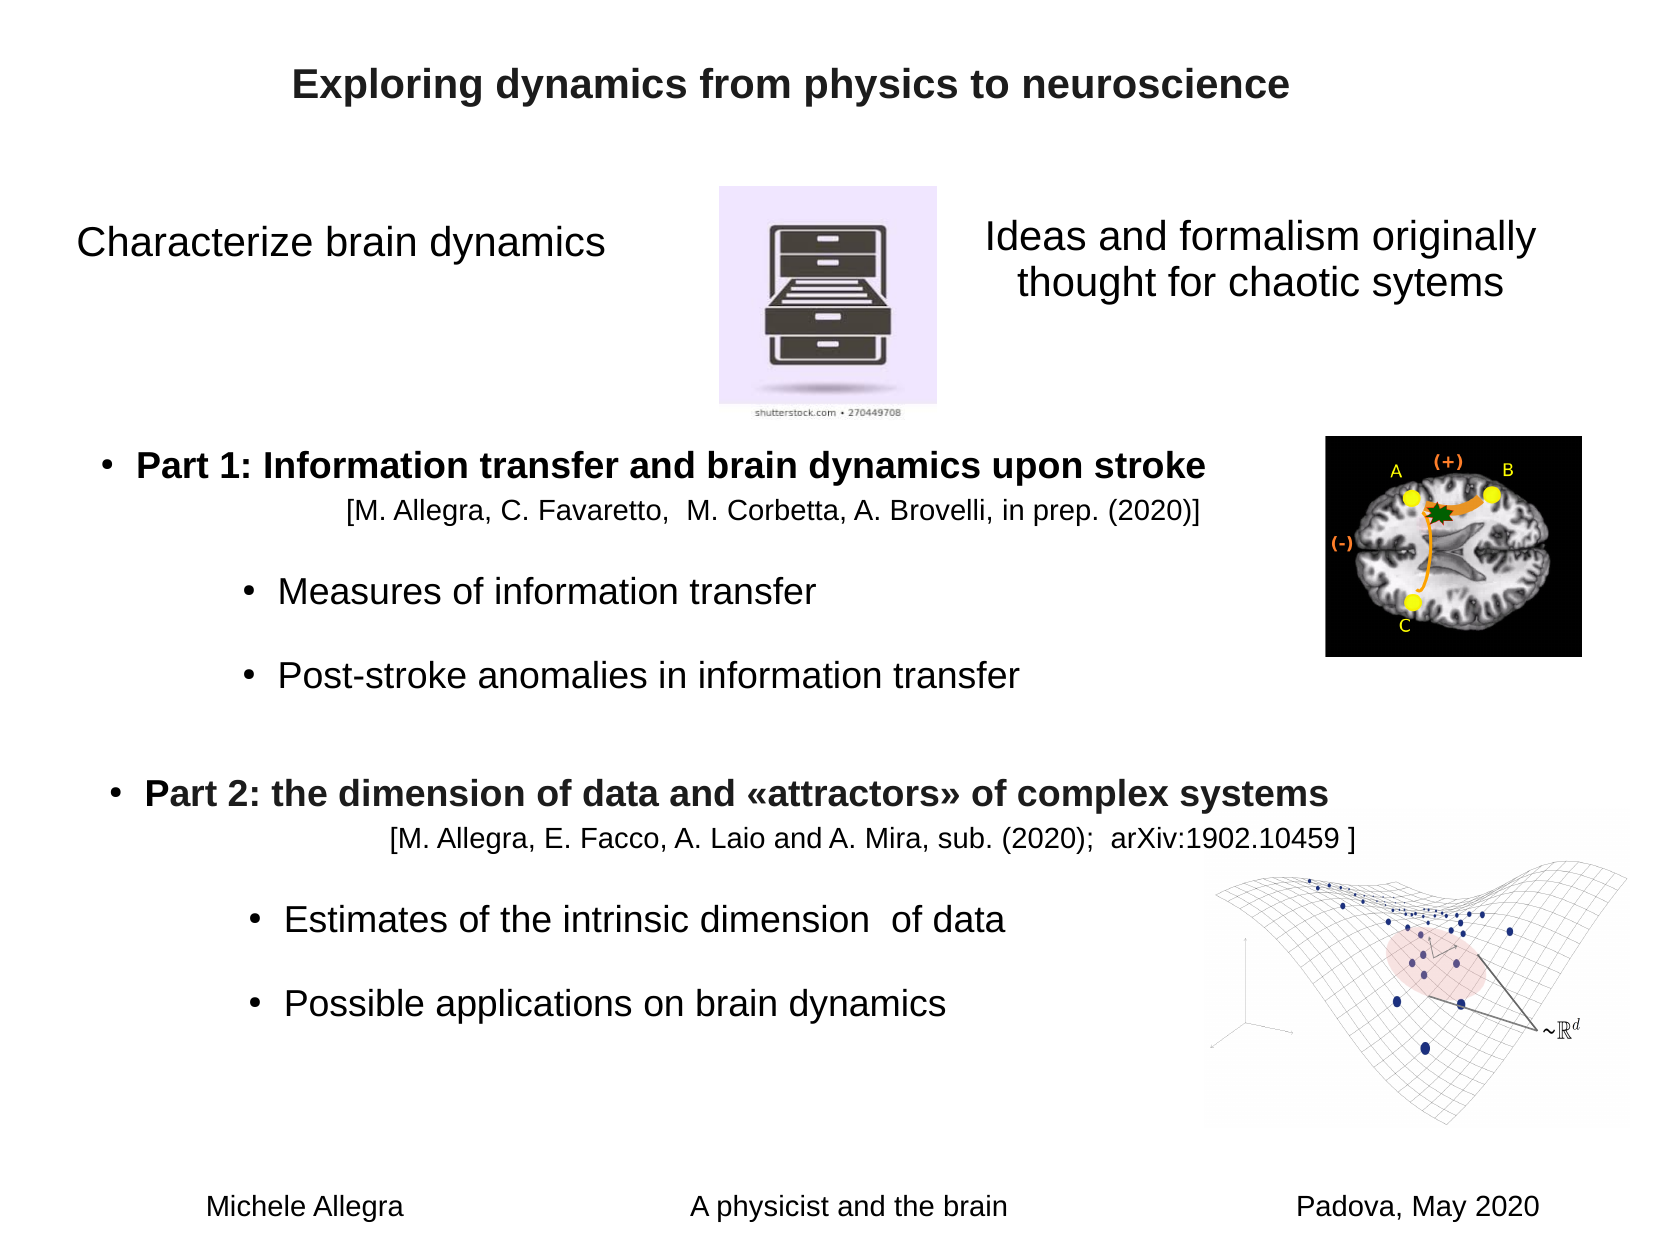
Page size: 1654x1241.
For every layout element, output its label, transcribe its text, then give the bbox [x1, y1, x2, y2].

title Michele Allegra A physicist and the brain Padova, May 2020 [129, 1169, 1619, 1241]
picture [719, 186, 937, 421]
text_box Part 1: Information transfer and brain dynamics upon stroke [M. Allegra, C. Favaretto, M. Corbetta, A. Brovelli, in prep. (2020)] Measures of information transfer Post-stroke anomalies in information transfer [100, 378, 1589, 721]
title Exploring dynamics from physics to neuroscience [165, 32, 1418, 136]
text_box Ideas and formalism originally thought for chaotic sytems [937, 205, 1607, 409]
picture [1324, 436, 1582, 646]
picture [1204, 808, 1630, 1128]
text_box Characterize brain dynamics [51, 211, 632, 353]
text_box Part 2: the dimension of data and «attractors» of complex systems [M. Allegra, E. Facco, A. Laio and A. Mira, sub. (2020); arXiv:1902.10459 ] Estimates of the intrinsic dimension of data Possible applications on brain dynamics [106, 646, 1595, 1025]
